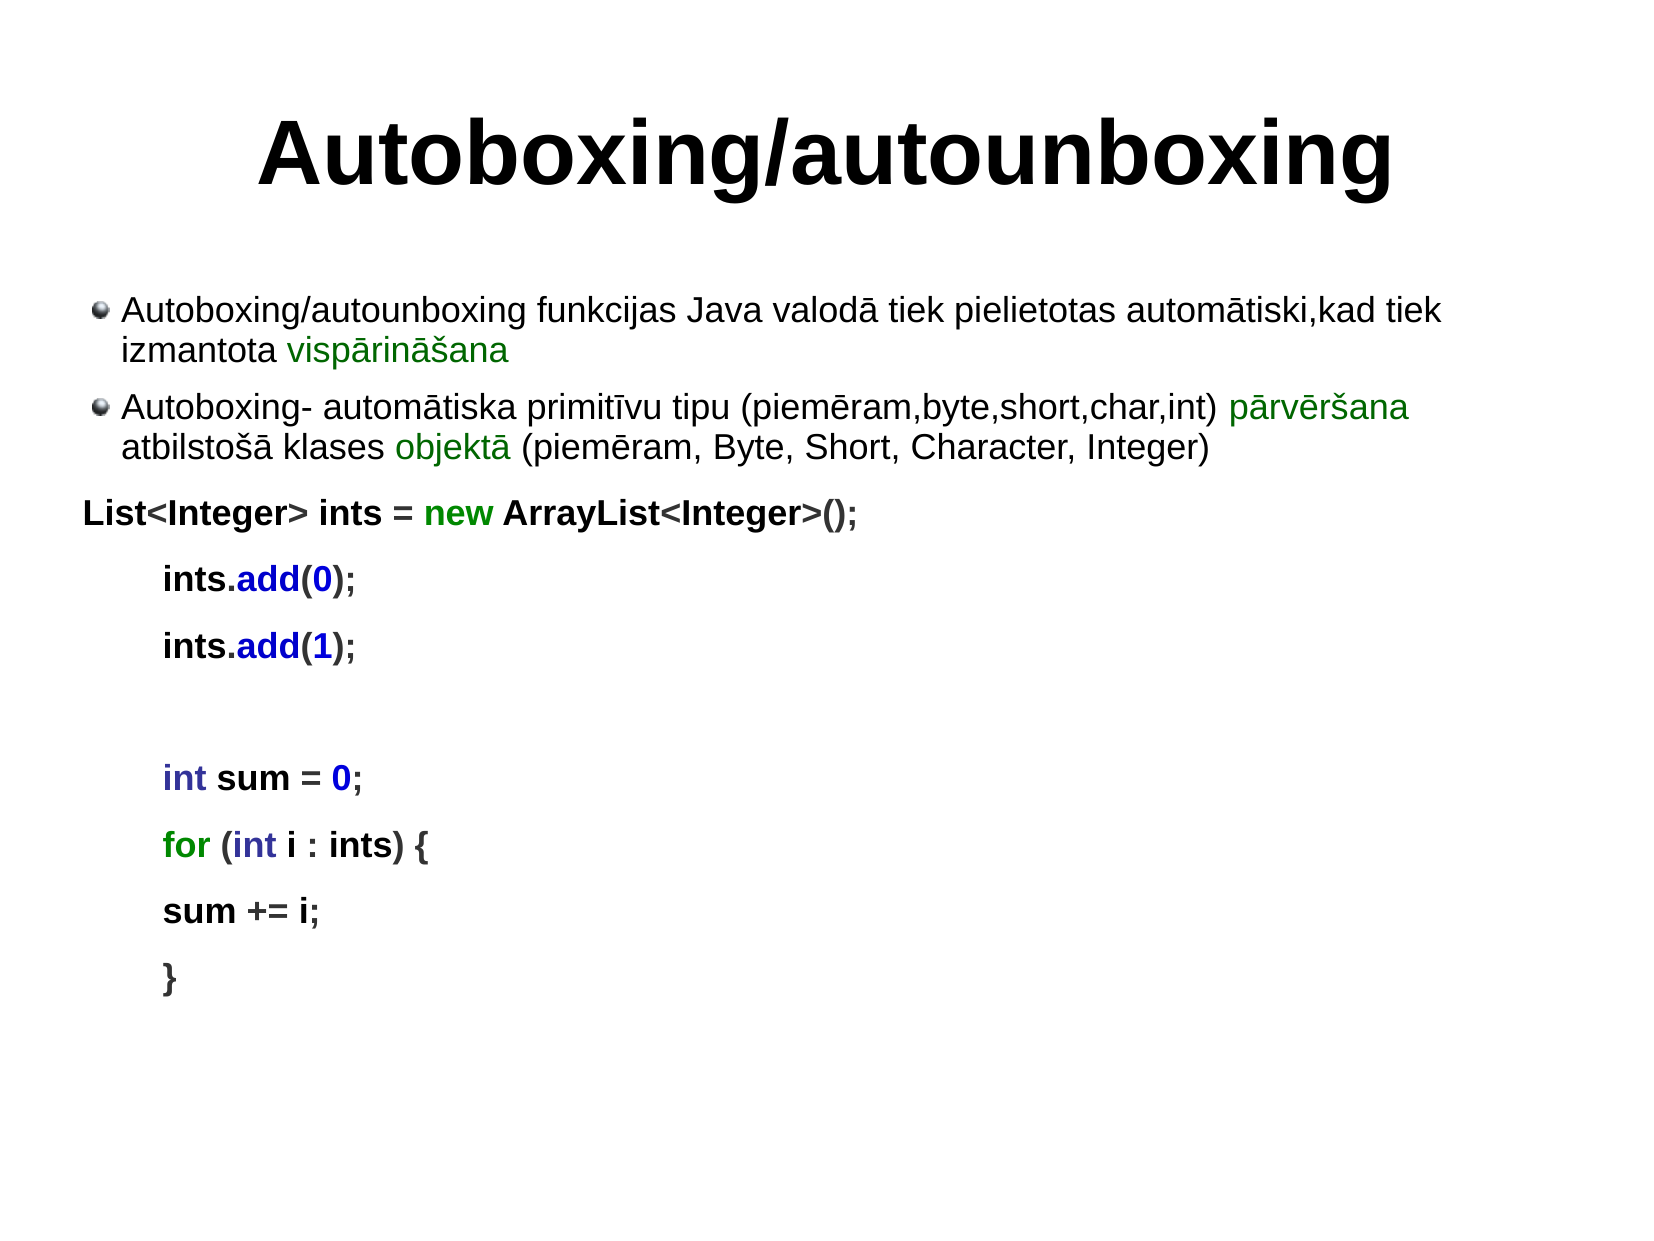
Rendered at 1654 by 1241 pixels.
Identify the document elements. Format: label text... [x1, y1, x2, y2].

list Autoboxing/autounboxing funkcijas Java valodā tiek pielietotas automātiski,kad tiek izmantota vispārināšana Autoboxing- automātiska primitīvu tipu (piemēram,byte,short,char,int) pārvēršana atbilstošā klases objektā (piemēram, Byte, Short, Character, Integer) List<Integer> ints = new ArrayList<Integer>(); ints.add(0); ints.add(1); int sum = 0; for (int i : ints) { sum += i; } [82, 290, 1538, 1010]
title Autoboxing/autounboxing [82, 49, 1571, 257]
